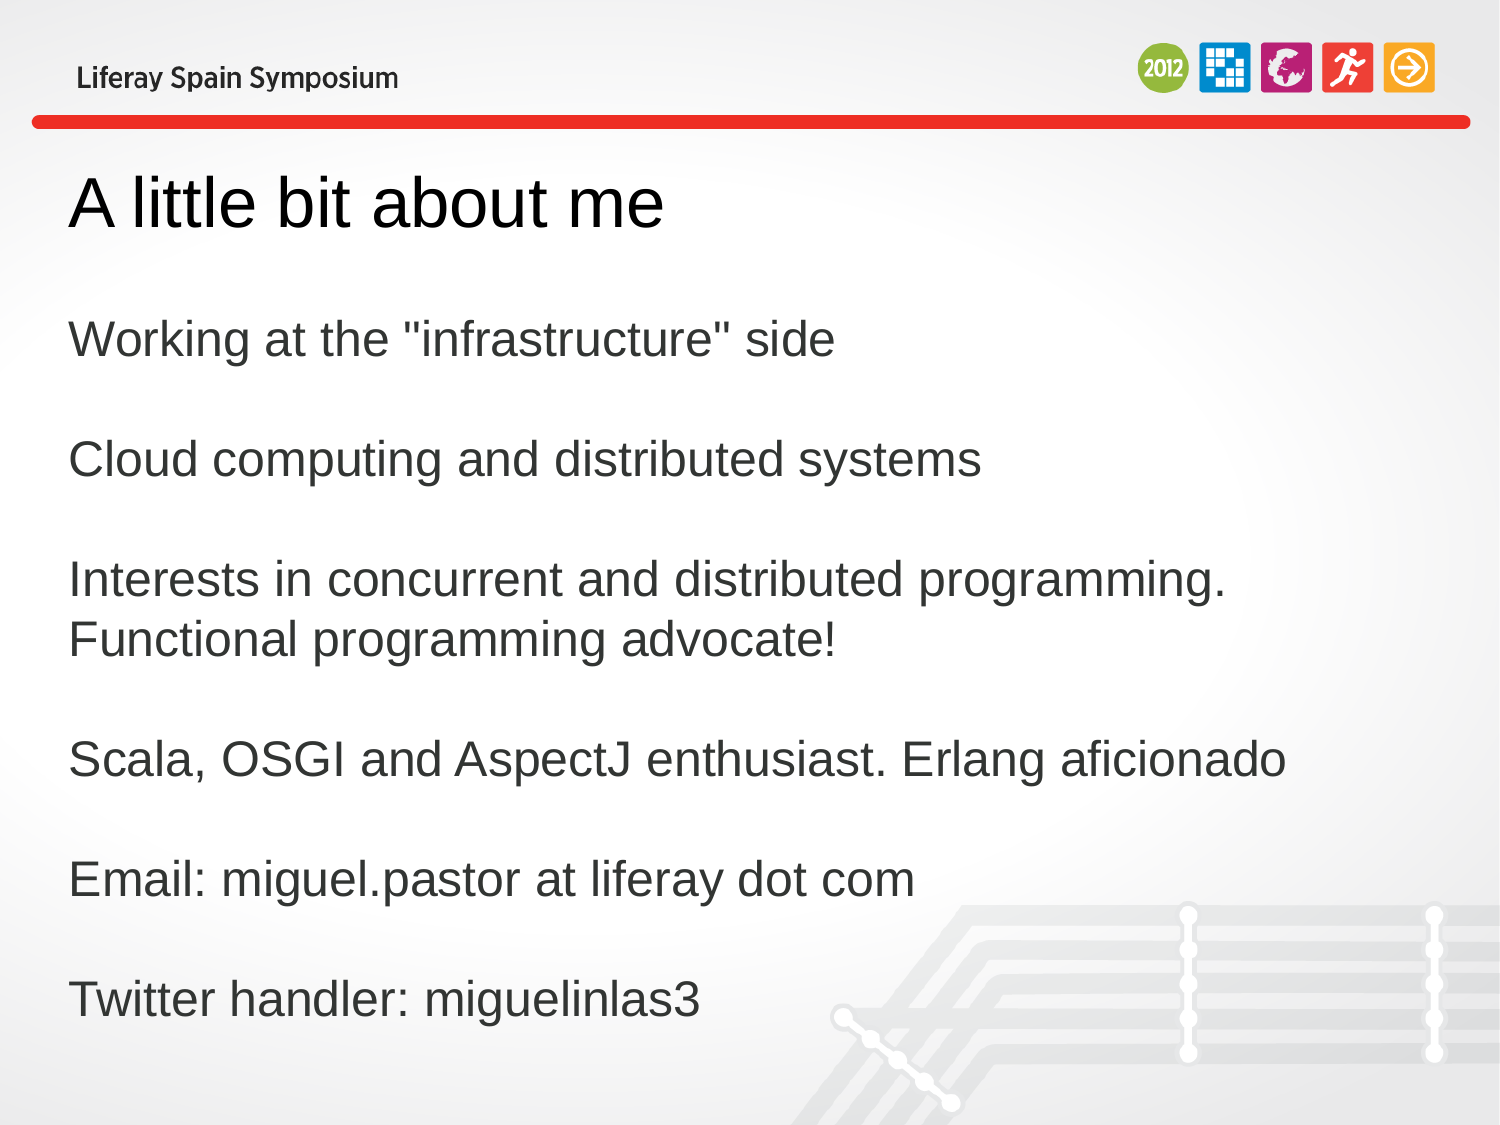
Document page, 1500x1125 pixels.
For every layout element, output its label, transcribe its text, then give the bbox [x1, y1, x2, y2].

title A little bit about me [62, 149, 1025, 299]
list Working at the "infrastructure" side Cloud computing and distributed systems Interests in concurrent and distributed programming. Functional programming advocate! Scala, OSGI and AspectJ enthusiast. Erlang aficionado Email: miguel.pastor at liferay dot com Twitter handler: miguelinlas3 [62, 299, 1463, 1125]
picture [0, 0, 1500, 1125]
